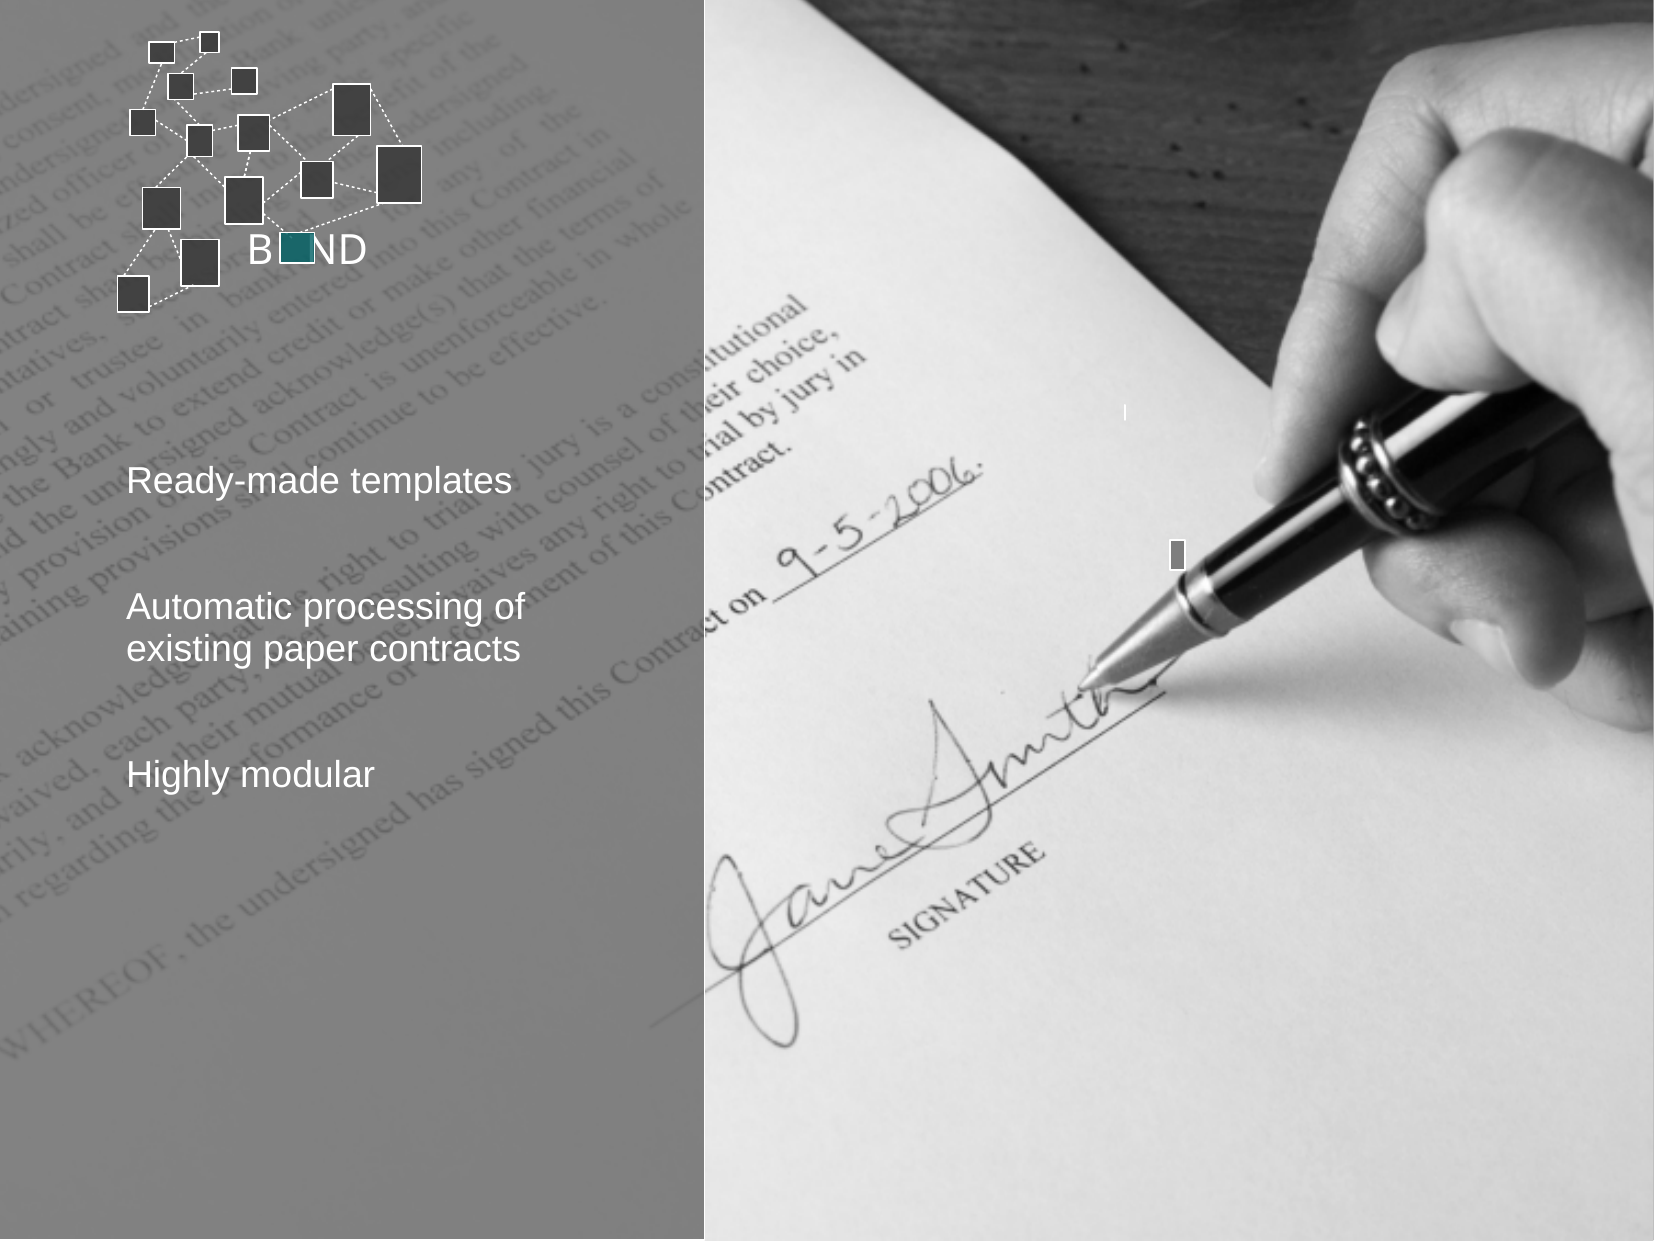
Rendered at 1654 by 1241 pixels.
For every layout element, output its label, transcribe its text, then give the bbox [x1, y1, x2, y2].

picture [705, 0, 1654, 1241]
text_box B ND [231, 212, 523, 318]
text_box [1170, 540, 1186, 571]
text_box [0, 0, 705, 1241]
text_box Ready-made templates Automatic processing of existing paper contracts Highly modular [111, 452, 607, 803]
